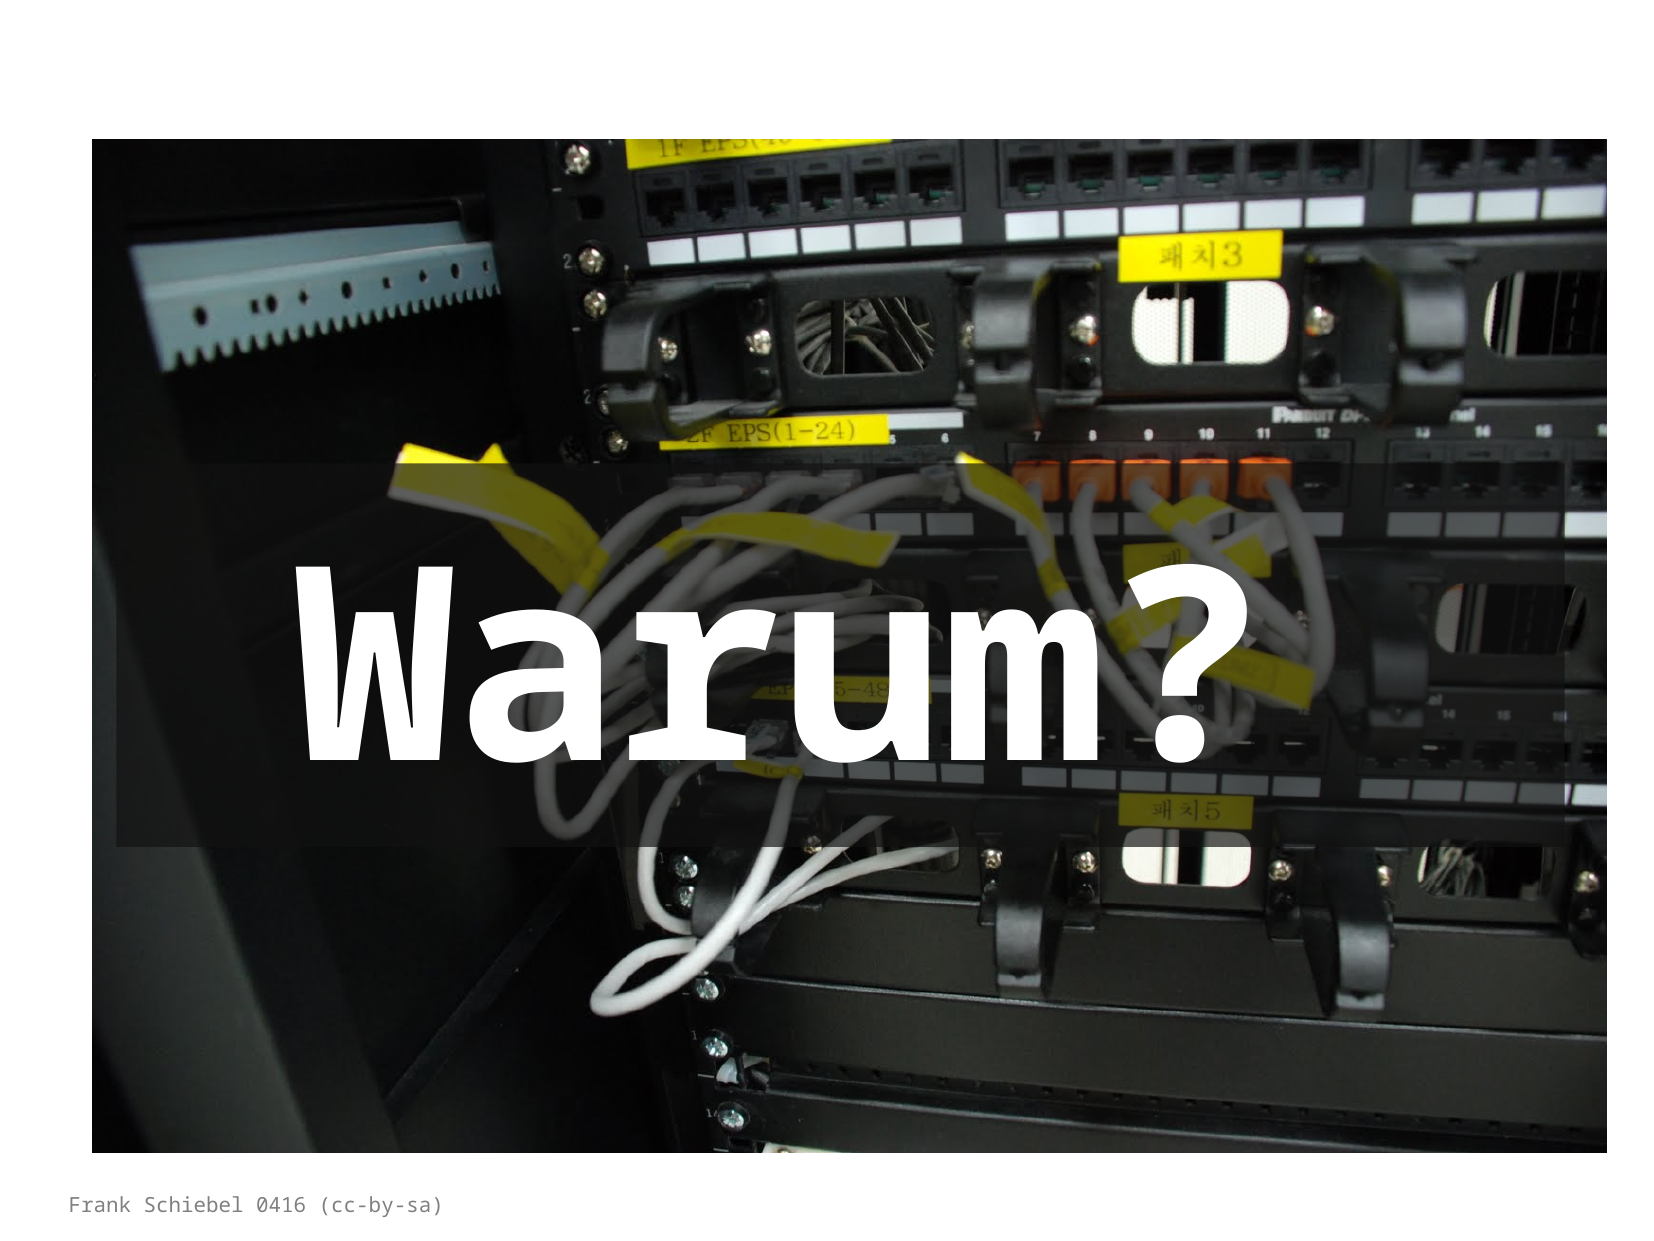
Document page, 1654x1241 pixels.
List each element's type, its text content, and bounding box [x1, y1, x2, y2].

picture [92, 139, 1607, 1153]
text_box Warum? [116, 463, 1565, 799]
